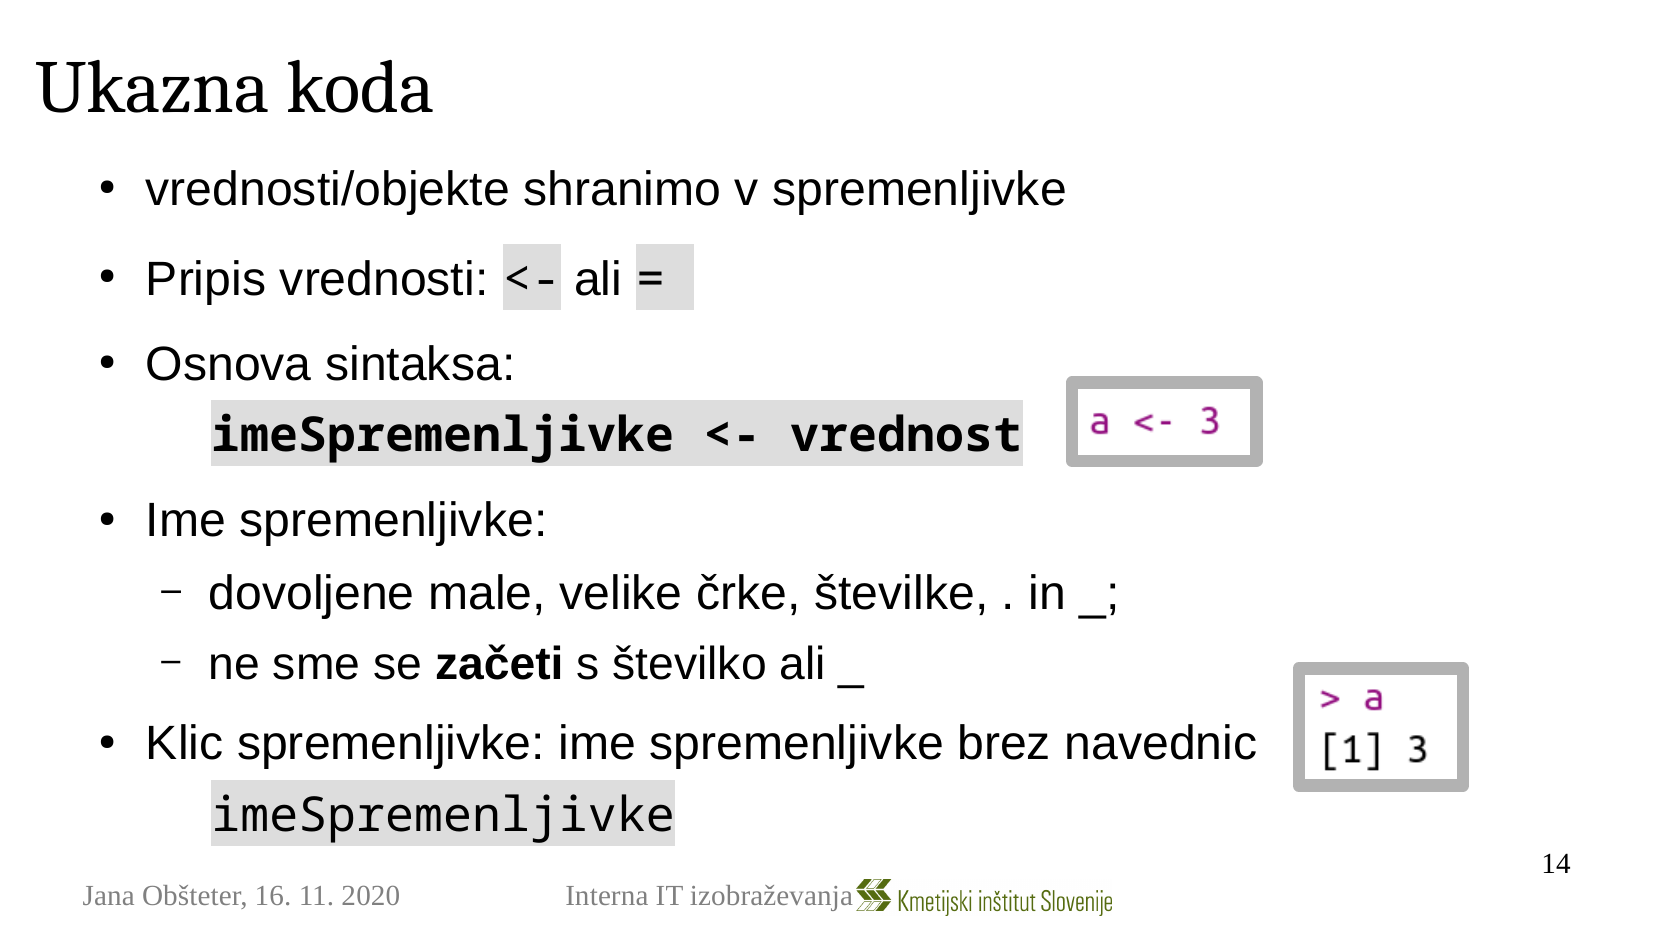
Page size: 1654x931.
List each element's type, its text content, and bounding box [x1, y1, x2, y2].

picture [856, 879, 1112, 916]
picture [1305, 674, 1457, 780]
picture [1078, 388, 1251, 455]
title Ukazna koda [35, 21, 1524, 154]
list vrednosti/objekte shranimo v spremenljivke Pripis vrednosti: <- ali = Osnova sintaksa: imeSpremenljivke <- vrednost Ime spremenljivke: dovoljene male, velike črke, številke, . in _; ne sme se začeti s številko ali _ Klic spremenljivke: ime spremenljivke brez navednic imeSpremenljivke [82, 153, 1571, 848]
